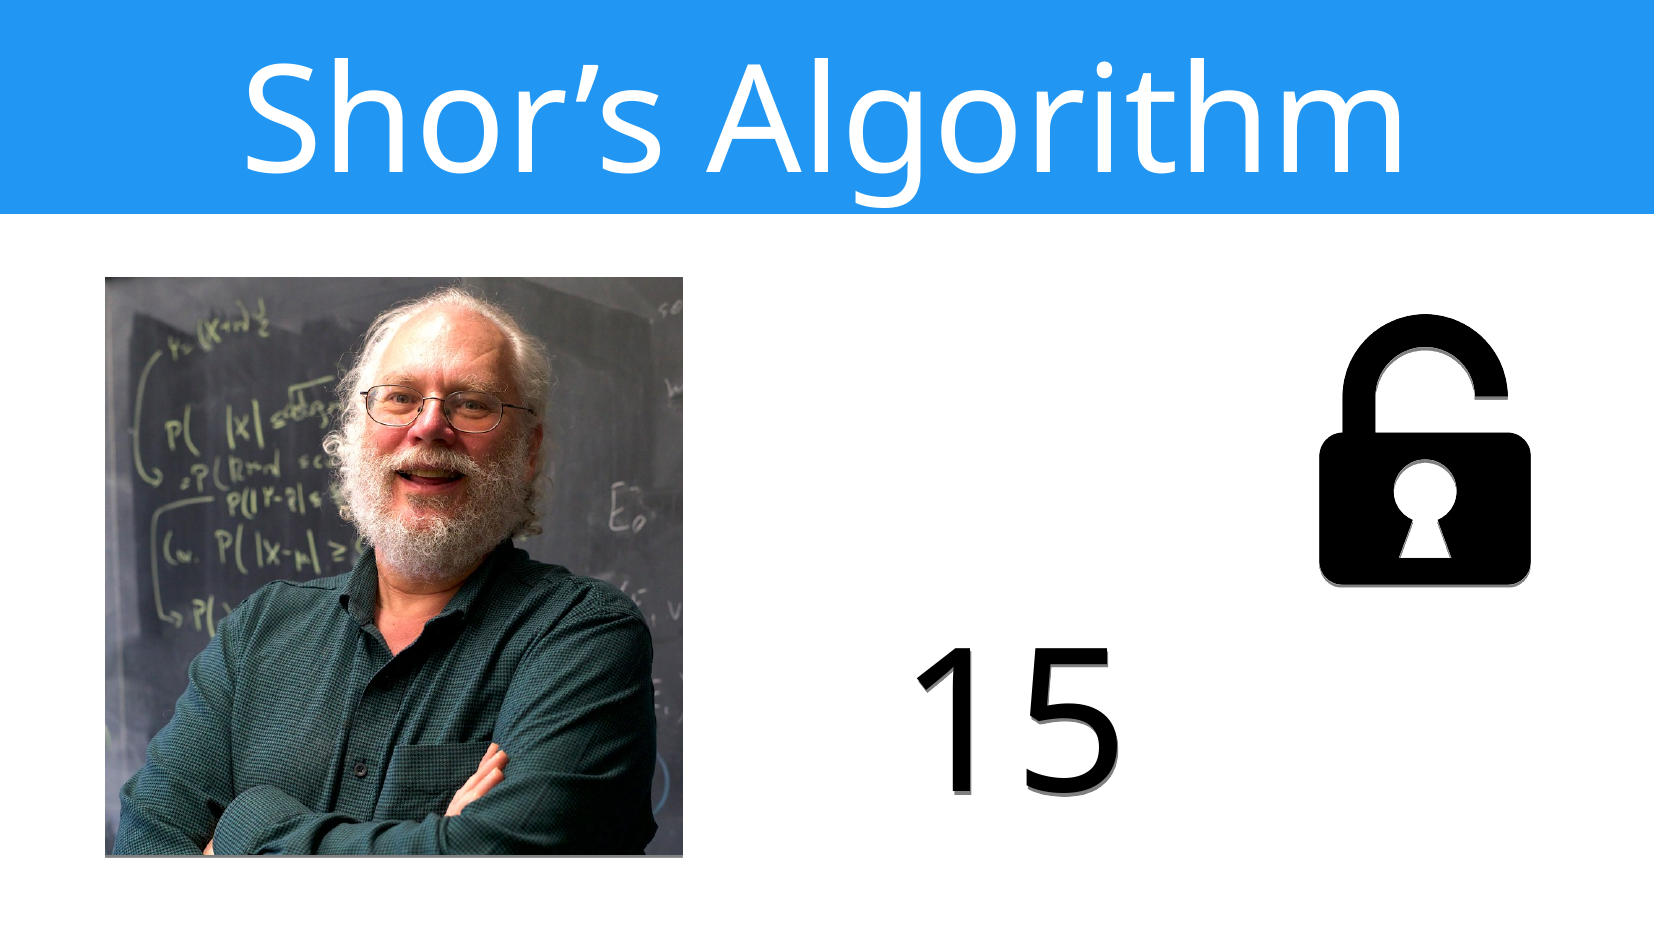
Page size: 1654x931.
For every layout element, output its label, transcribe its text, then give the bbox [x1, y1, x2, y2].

text_box 15 [885, 570, 1186, 785]
picture [1319, 314, 1531, 586]
title Shor’s Algorithm [82, 37, 1571, 193]
picture [105, 277, 683, 856]
